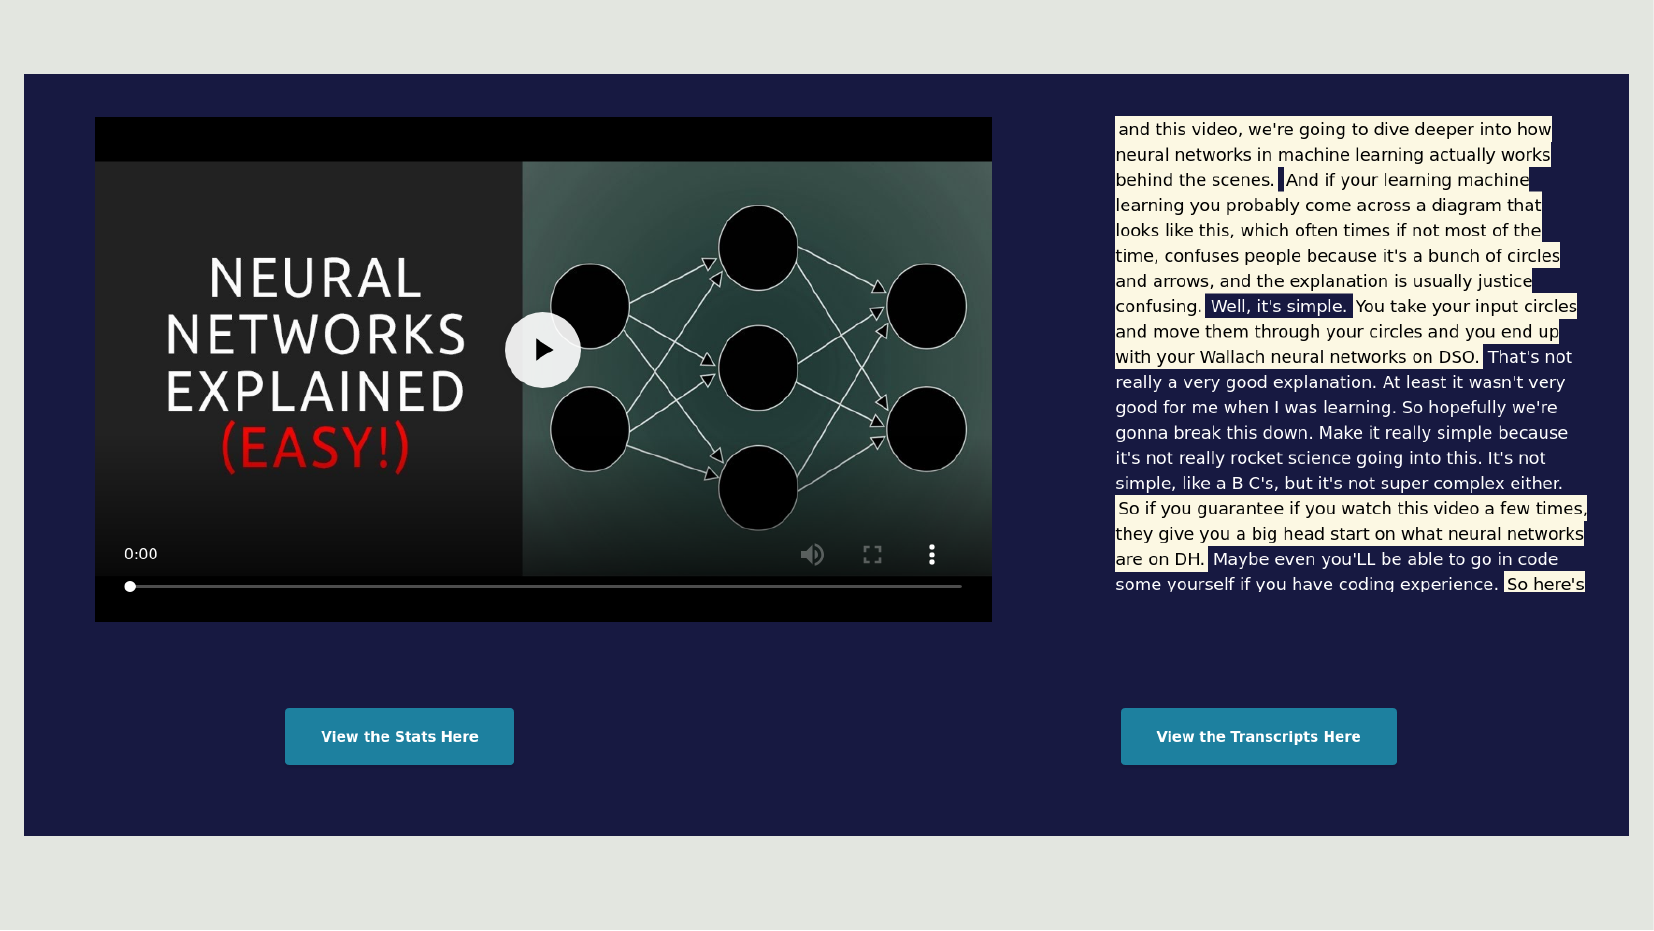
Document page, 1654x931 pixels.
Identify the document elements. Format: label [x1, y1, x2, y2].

picture [24, 74, 1629, 836]
